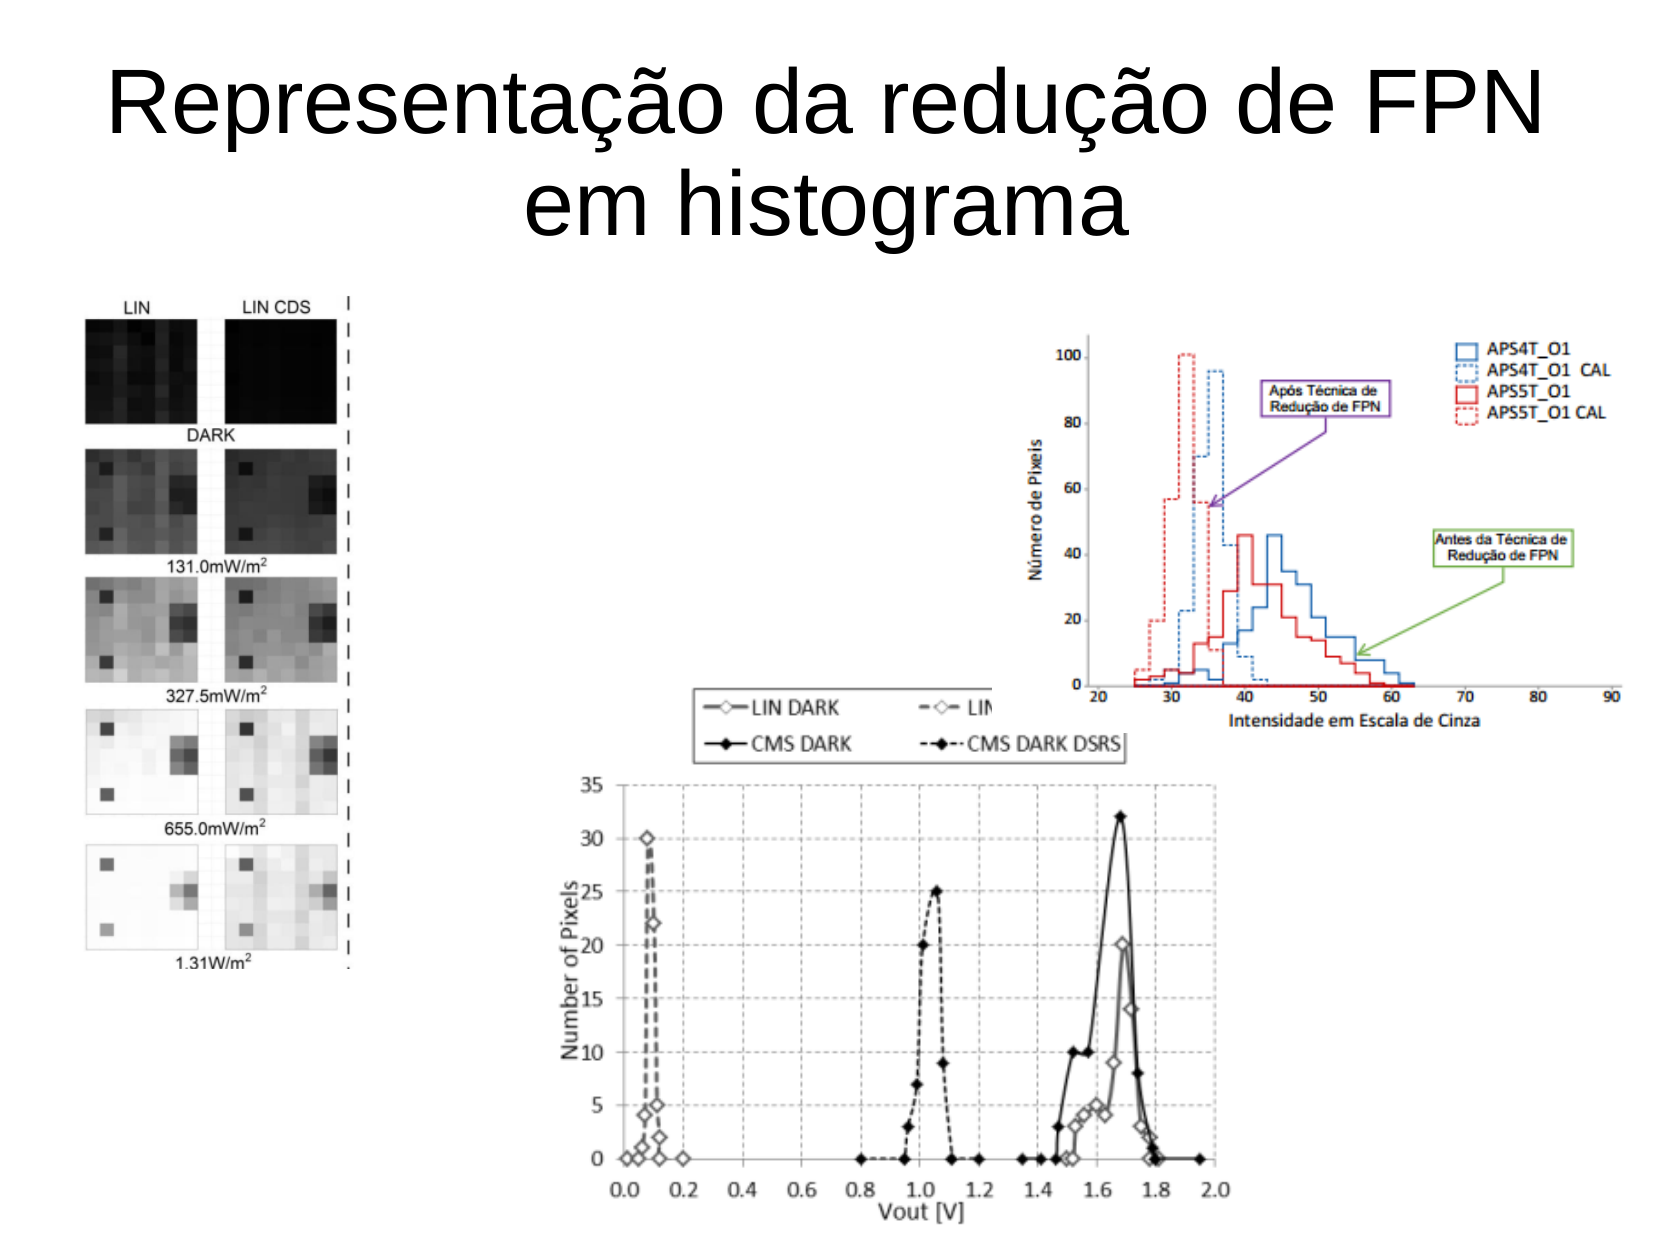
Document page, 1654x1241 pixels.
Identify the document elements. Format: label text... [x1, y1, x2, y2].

picture [70, 283, 355, 969]
title Representação da redução de FPN em histograma [82, 49, 1571, 257]
picture [401, 283, 1654, 1229]
